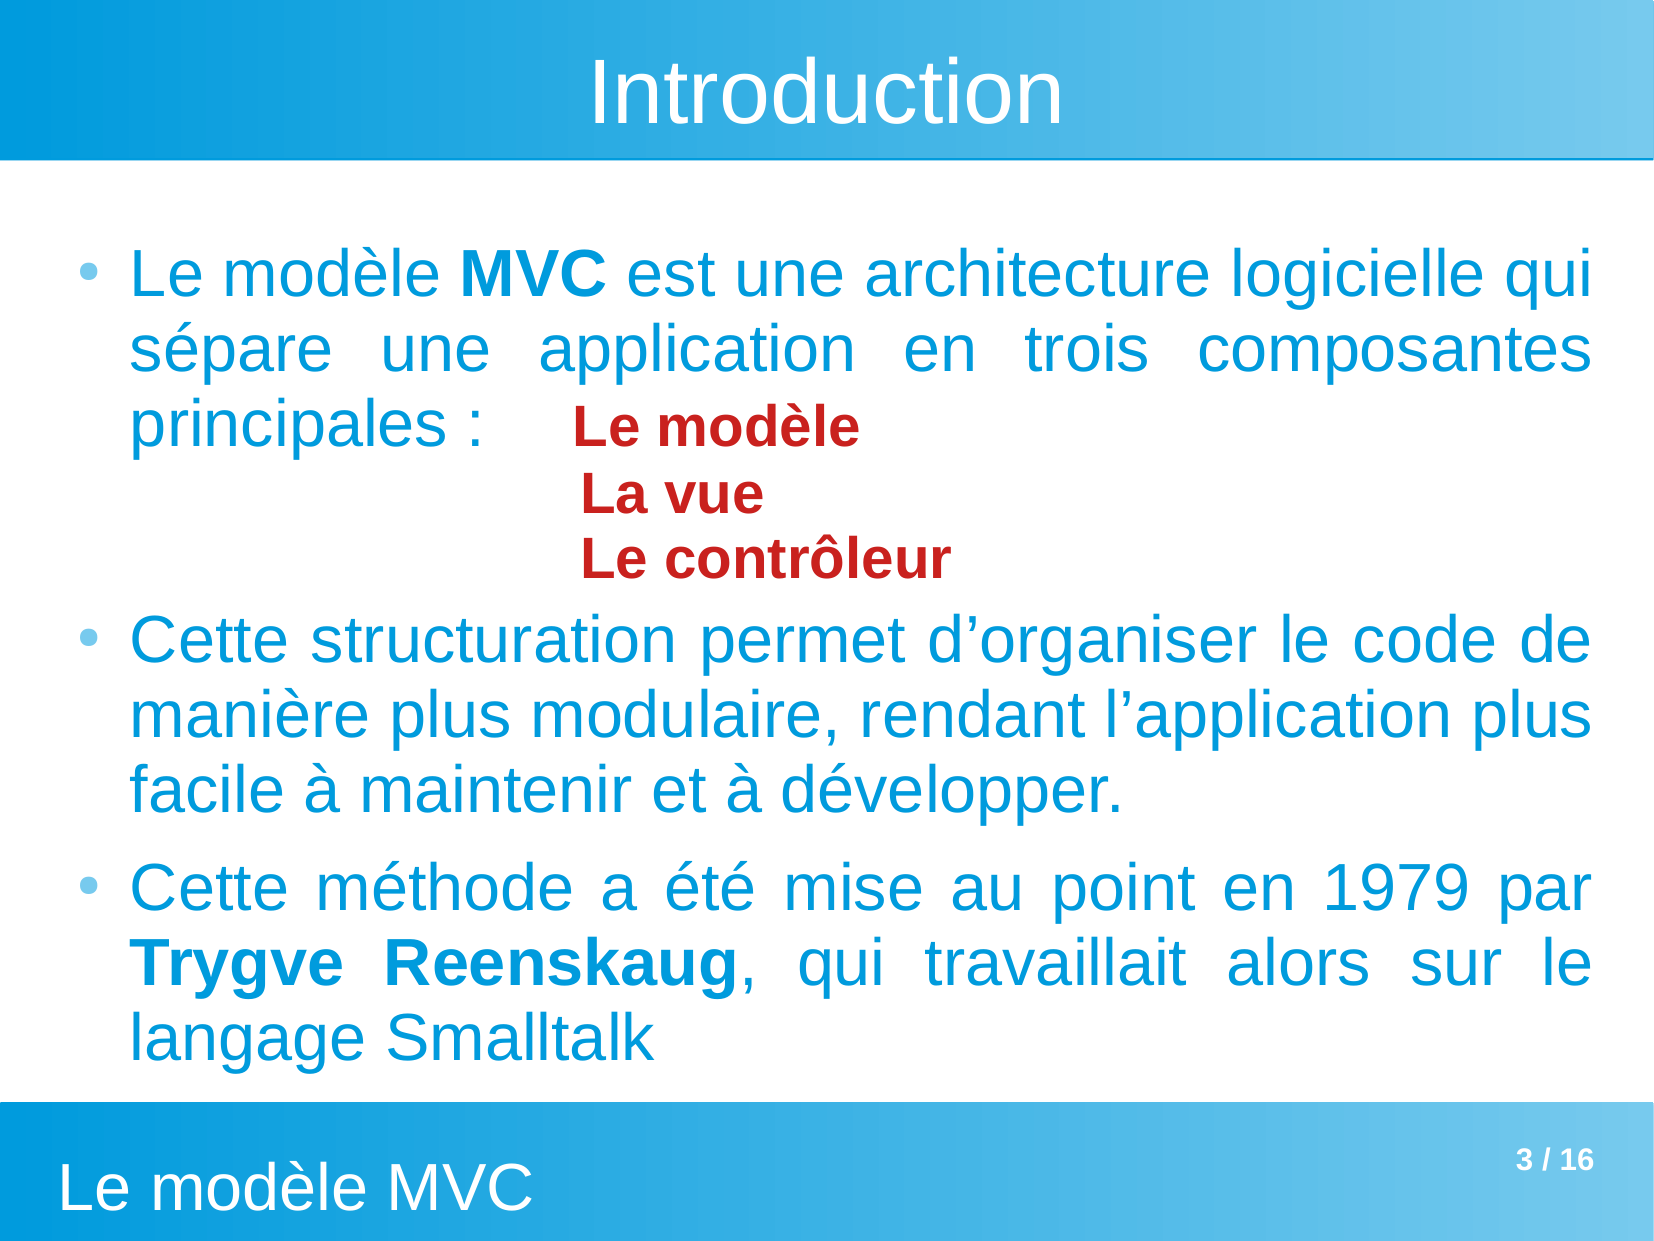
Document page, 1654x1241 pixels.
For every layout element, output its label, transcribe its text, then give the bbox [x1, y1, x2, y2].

list Le modèle MVC est une architecture logicielle qui sépare une application en trois composantes principales : Le modèle La vue Le contrôleur Cette structuration permet d’organiser le code de manière plus modulaire, rendant l’application plus facile à maintenir et à développer. Cette méthode a été mise au point en 1979 par Trygve Reenskaug, qui travaillait alors sur le langage Smalltalk [59, 236, 1595, 1086]
title Introduction [59, 23, 1595, 161]
